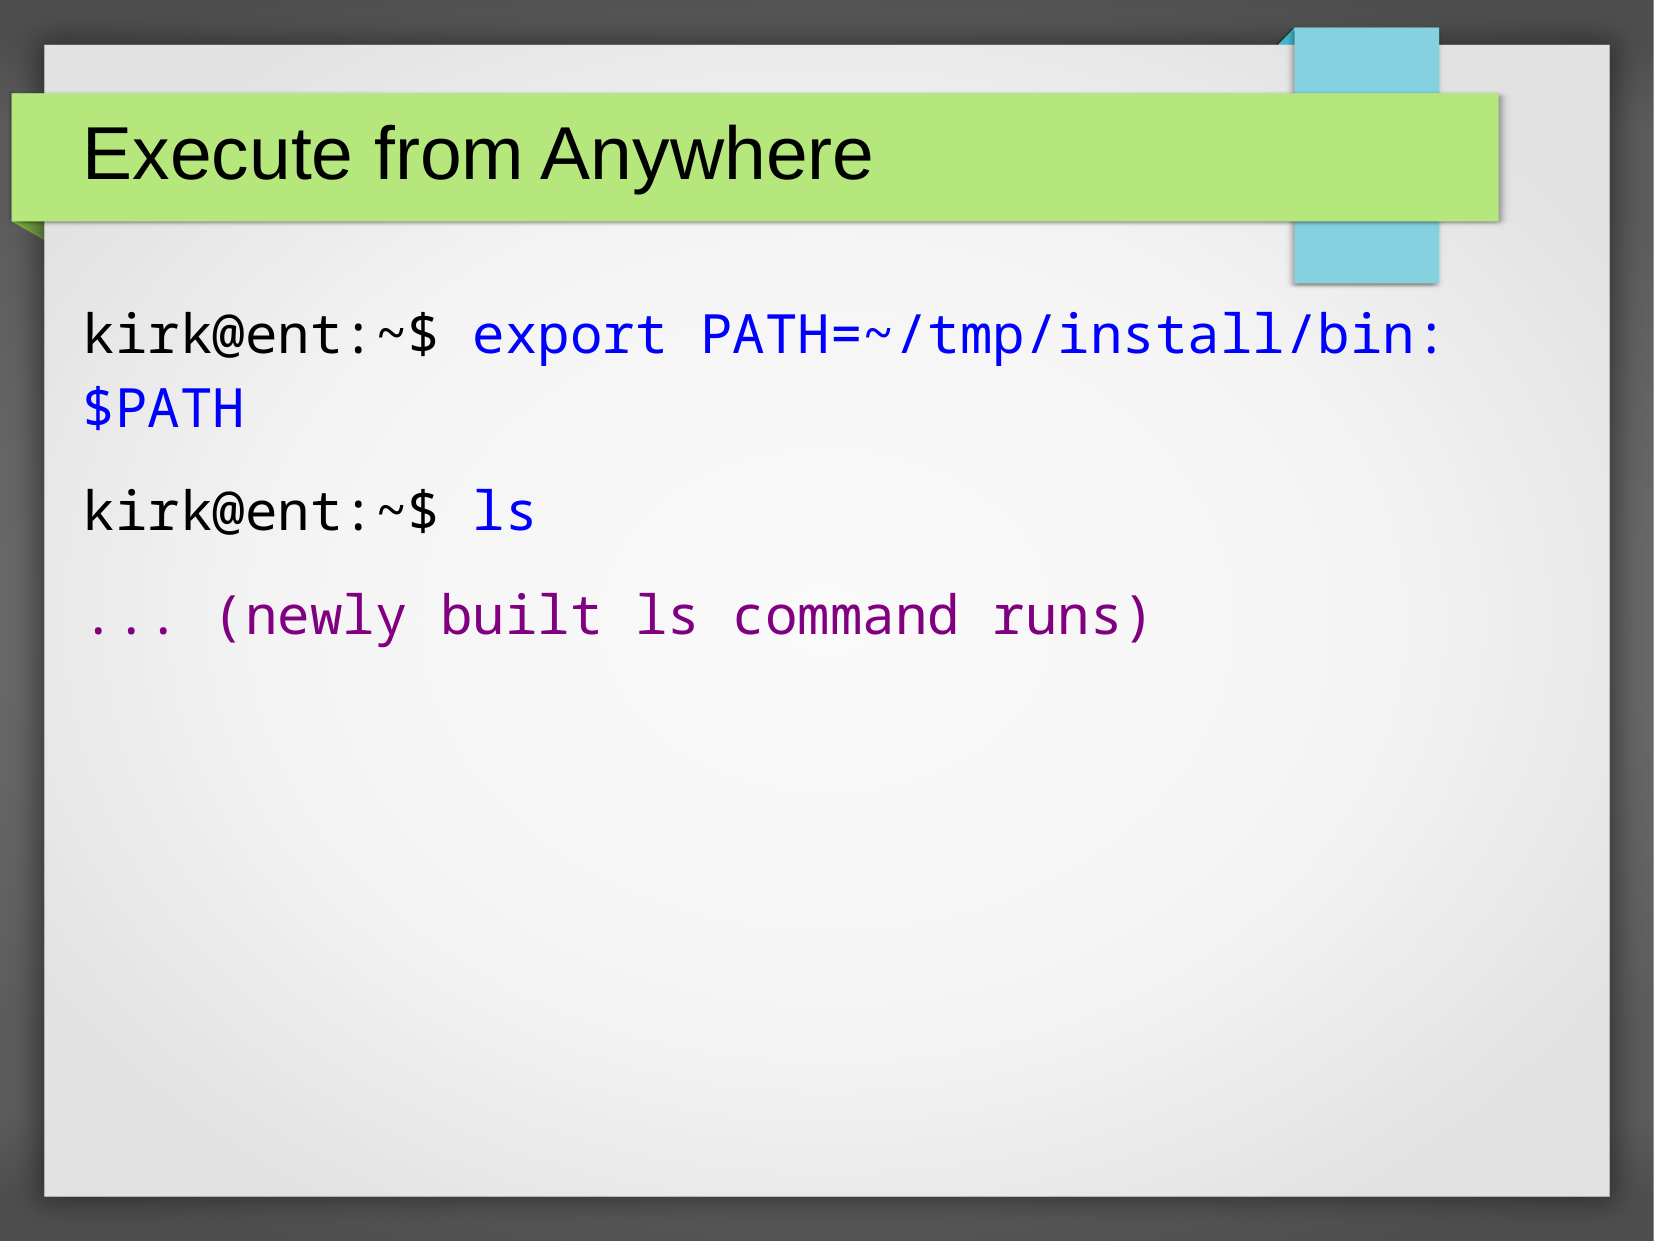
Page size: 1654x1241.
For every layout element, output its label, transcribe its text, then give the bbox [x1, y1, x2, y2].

picture [0, 0, 1654, 1241]
title Execute from Anywhere [82, 94, 1264, 213]
list kirk@ent:~$ export PATH=~/tmp/install/bin:$PATH kirk@ent:~$ ls ... (newly built ls command runs) [82, 295, 1571, 1123]
